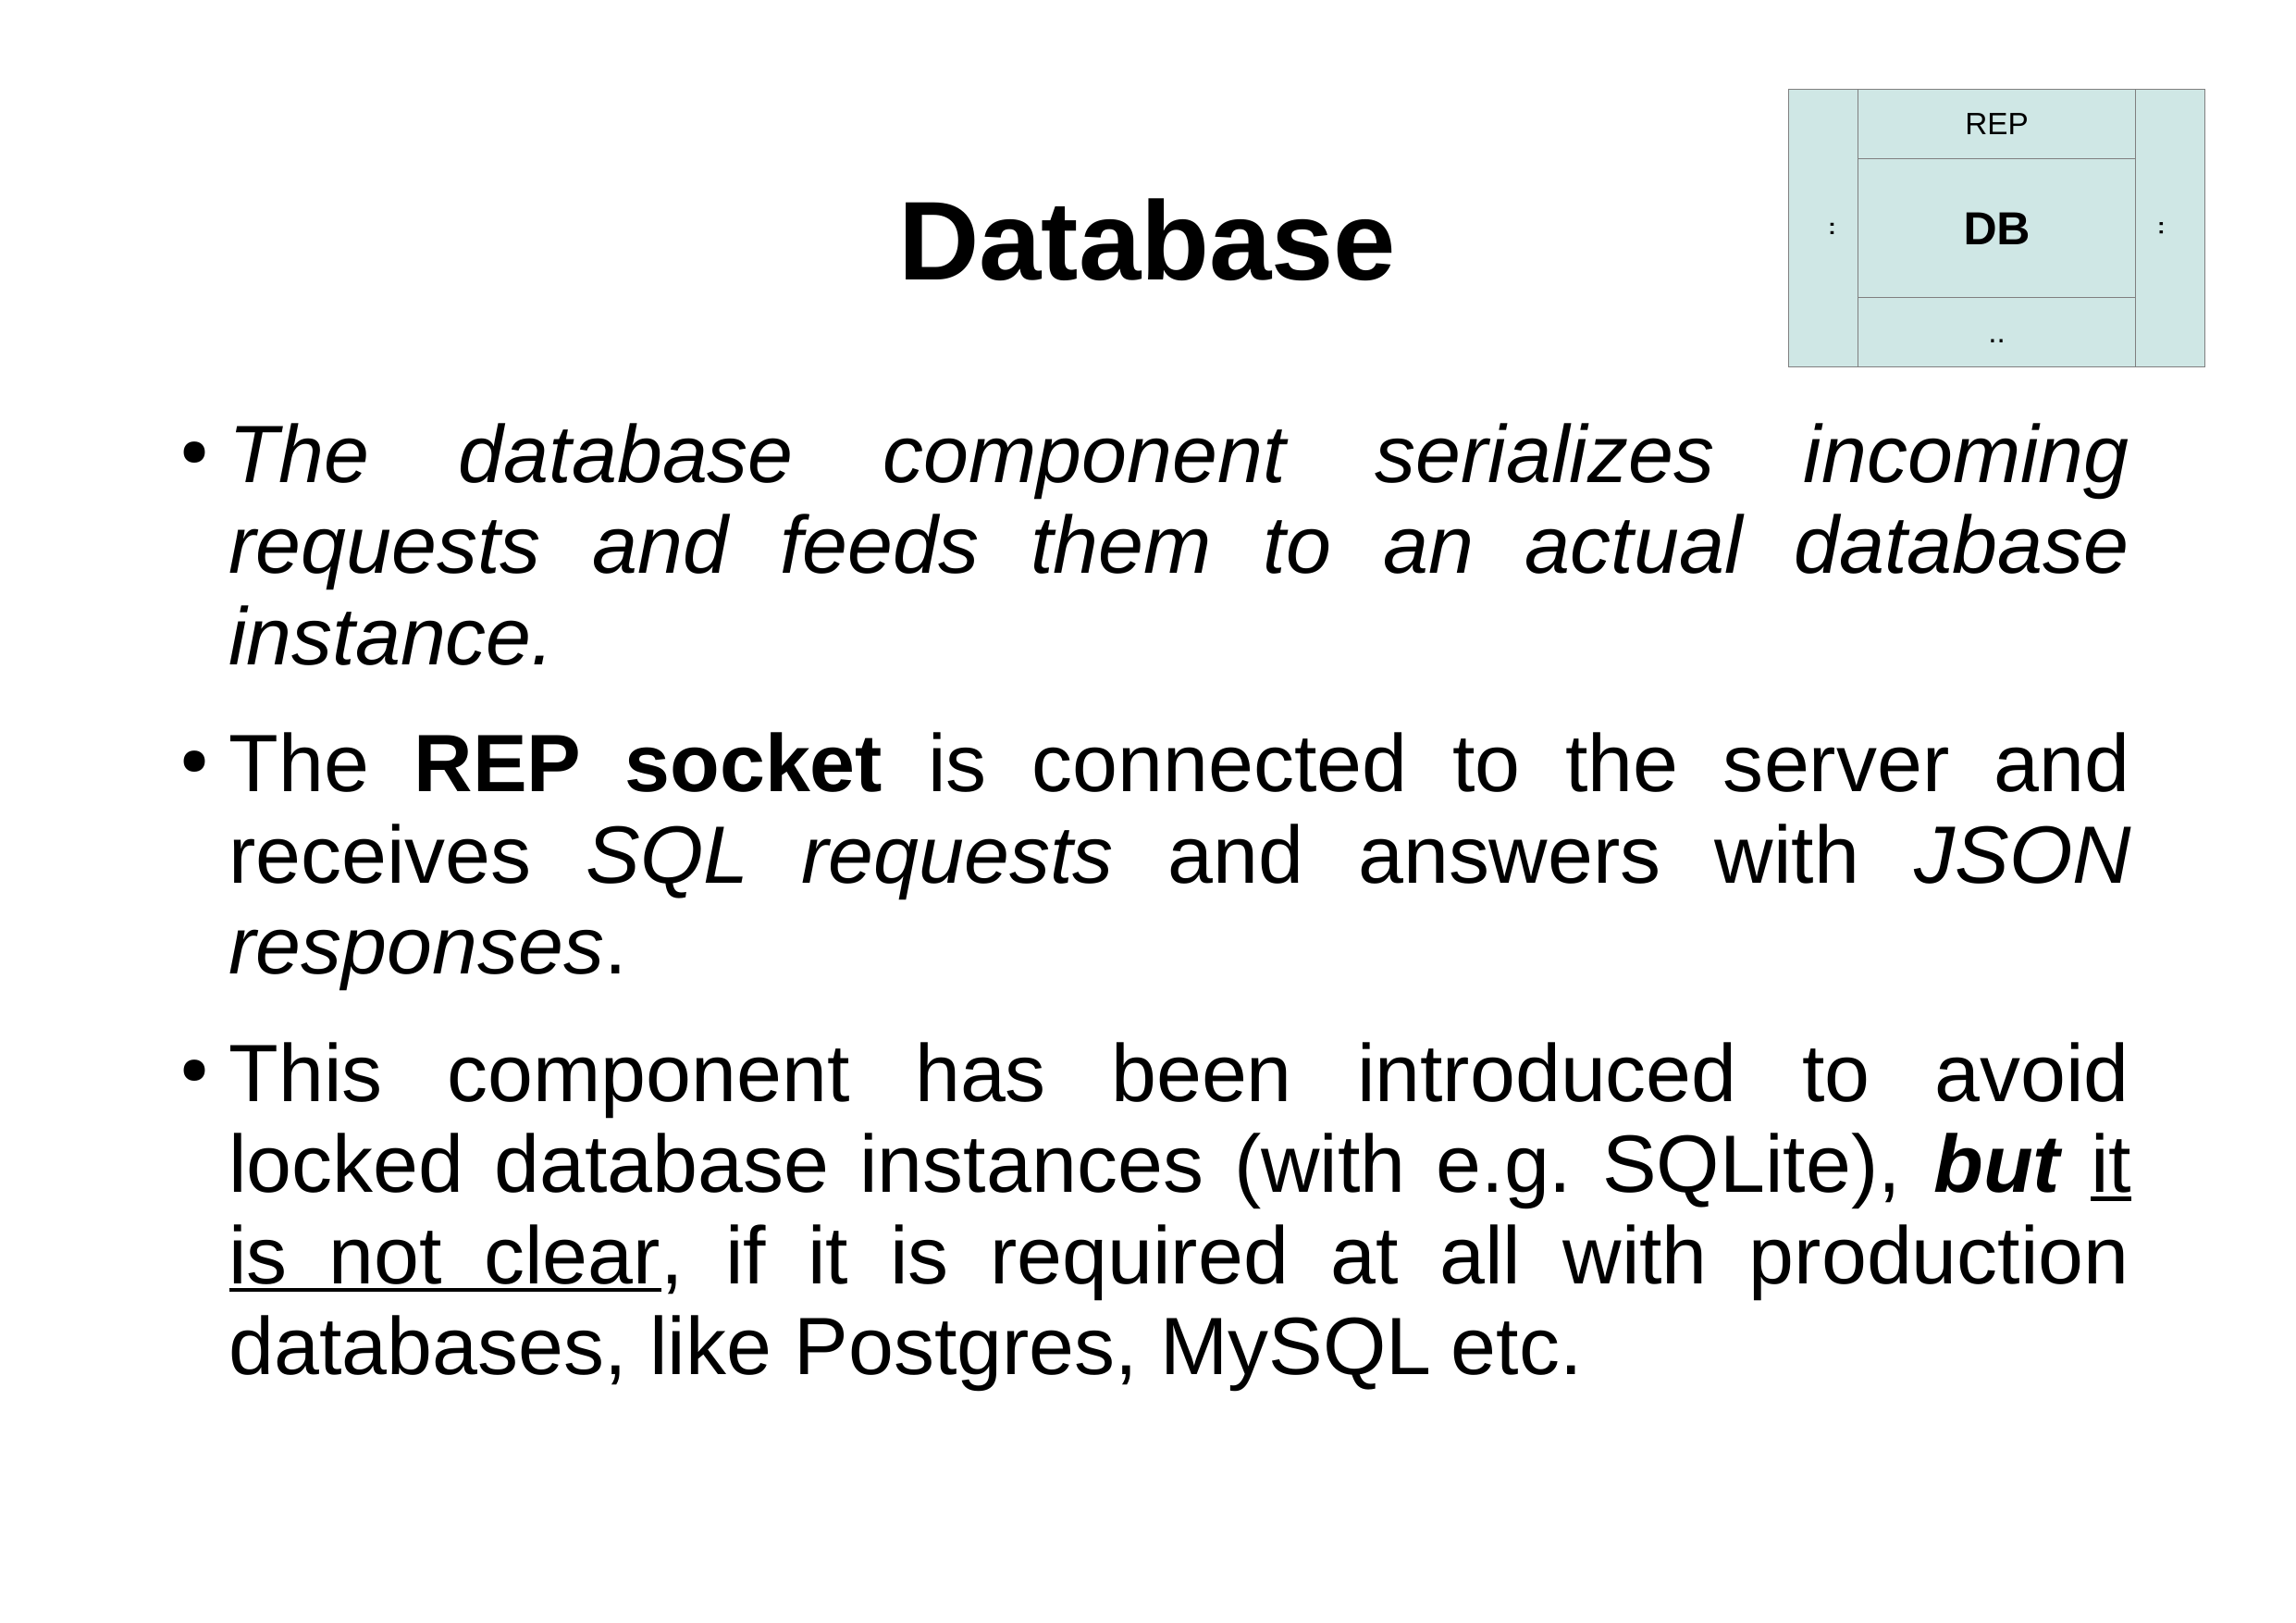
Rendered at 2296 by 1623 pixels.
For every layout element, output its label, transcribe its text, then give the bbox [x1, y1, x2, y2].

text_box .. [1788, 89, 1858, 114]
text_box .. [2135, 89, 2205, 367]
text_box REP [1858, 89, 2136, 159]
title Database [163, 114, 2132, 367]
list The database component serializes incoming requests and feeds them to an actual database instance. The REP socket is connected to the server and receives SQL requests and answers with JSON responses. This component has been introduced to avoid locked database instances (with e.g. SQLite), but it is not clear, if it is required at all with production databases, like Postgres, MySQL etc. [163, 408, 2132, 1408]
text_box .. [2132, 297, 2136, 367]
